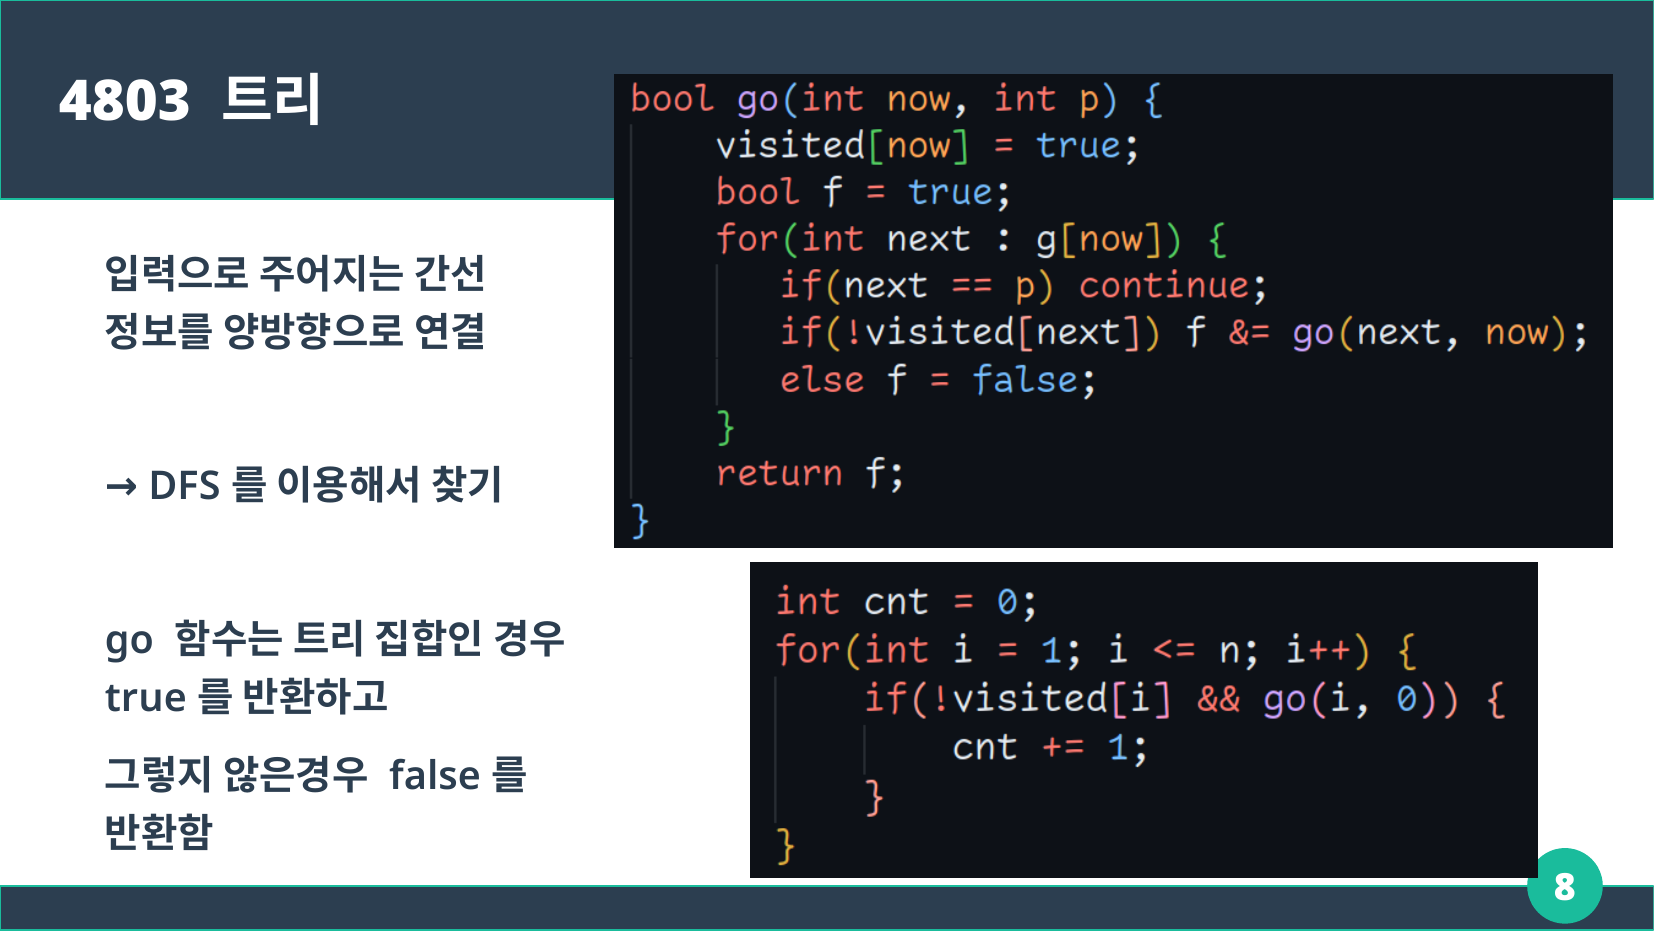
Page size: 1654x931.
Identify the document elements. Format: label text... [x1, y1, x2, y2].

picture [614, 74, 1613, 548]
title 4803 트리 [59, 37, 1595, 155]
list 입력으로 주어지는 간선 정보를 양방향으로 연결 → DFS를 이용해서 찾기 go 함수는 트리 집합인 경우 true를 반환하고 그렇지 않은경우 false를 반환함 [37, 242, 579, 863]
picture [750, 562, 1538, 878]
